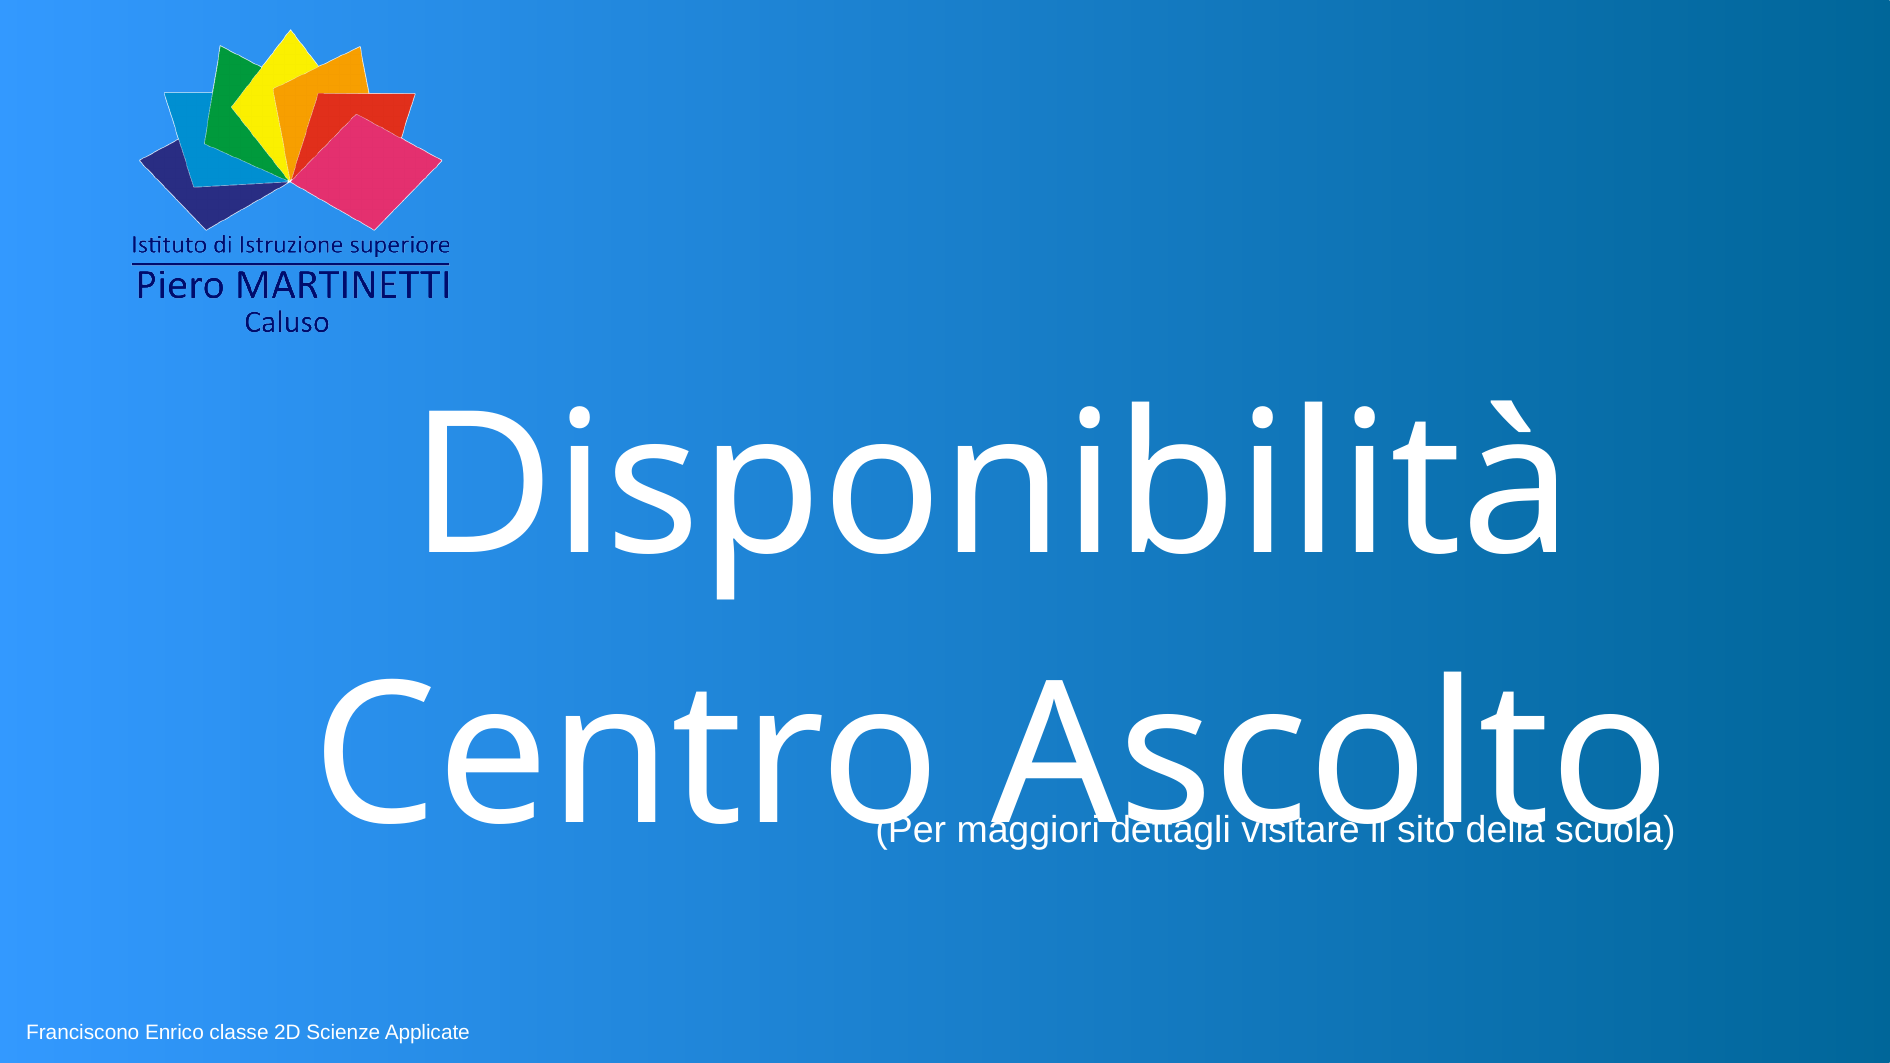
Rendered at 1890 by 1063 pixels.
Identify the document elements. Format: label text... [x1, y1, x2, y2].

text_box Franciscono Enrico classe 2D Scienze Applicate [11, 1013, 584, 1063]
picture [0, 23, 591, 355]
text_box Disponibilità Centro Ascolto [205, 333, 1778, 840]
text_box (Per maggiori dettagli visitare il sito della scuola) [860, 801, 1692, 943]
